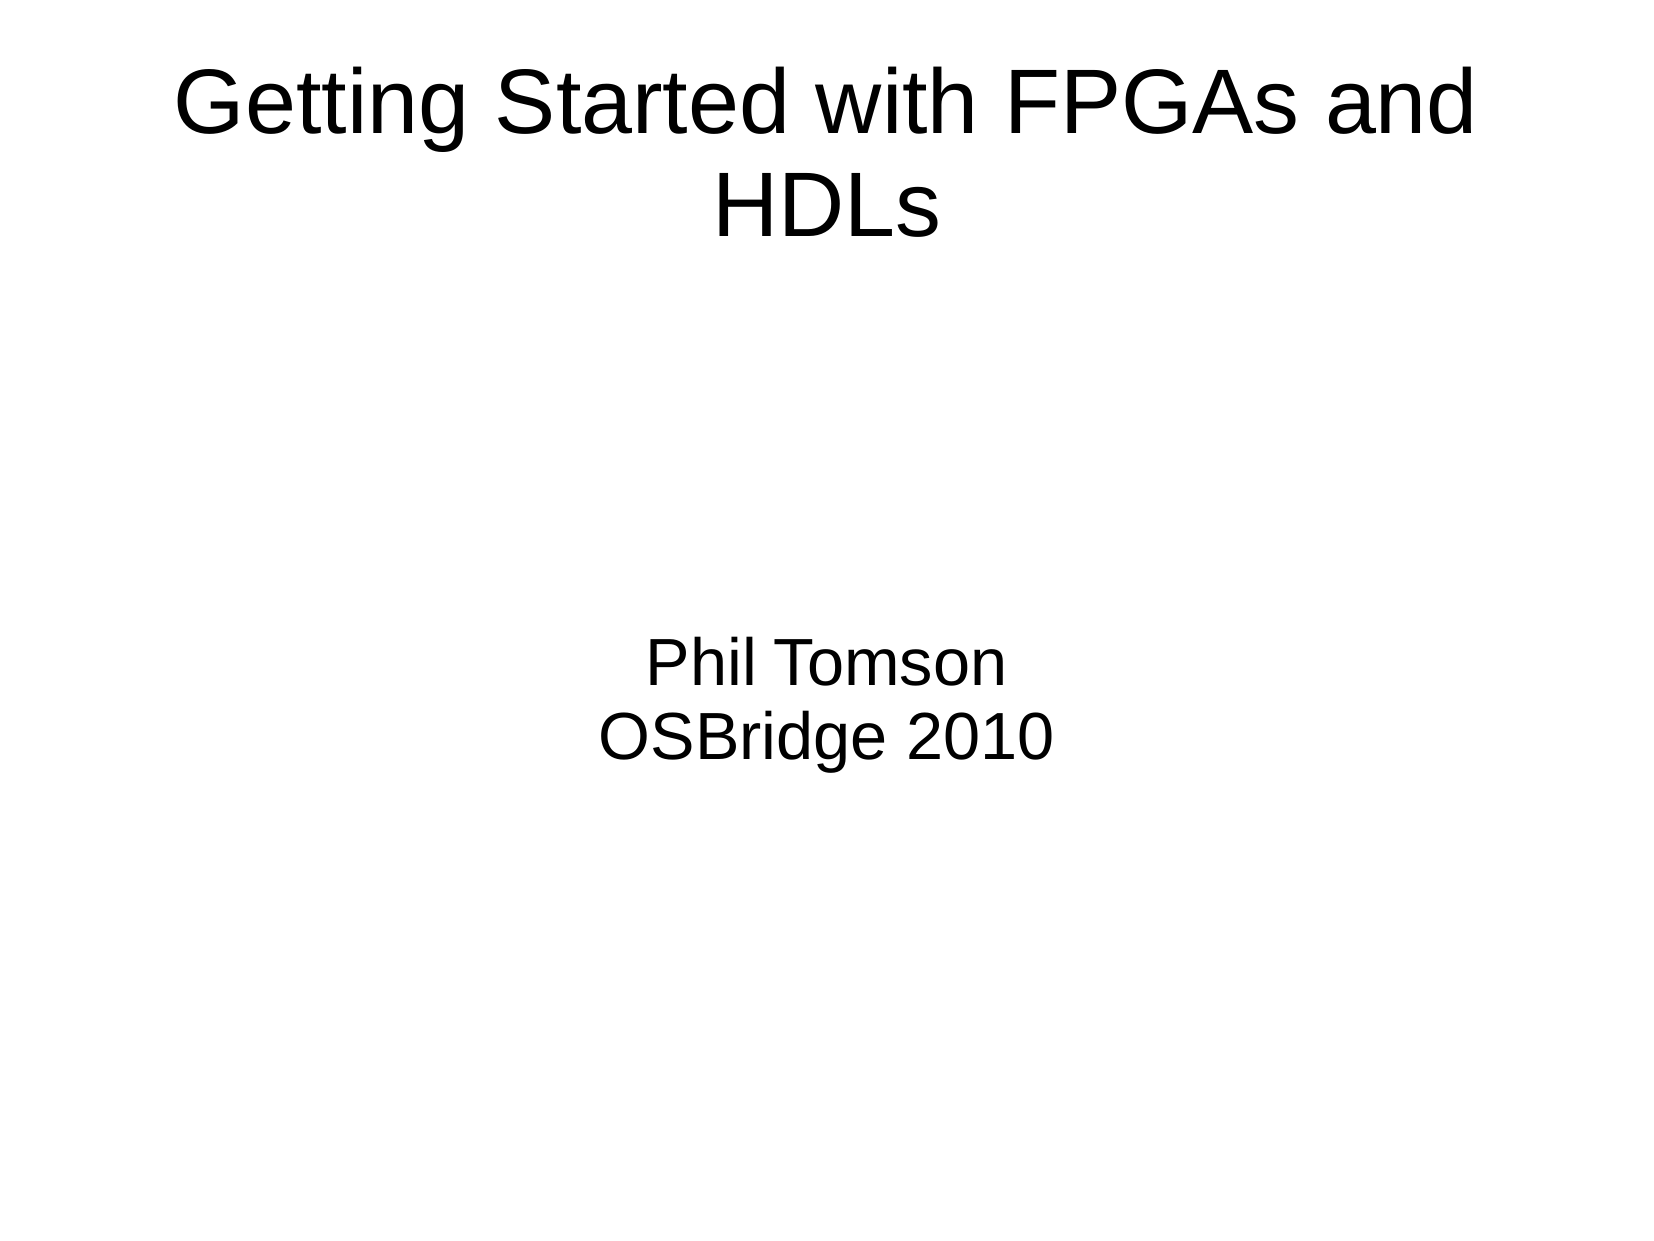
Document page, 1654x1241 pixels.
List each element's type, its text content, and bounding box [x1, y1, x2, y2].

subtitle Phil Tomson OSBridge 2010 [82, 297, 1571, 1102]
title Getting Started with FPGAs and HDLs [82, 50, 1571, 256]
